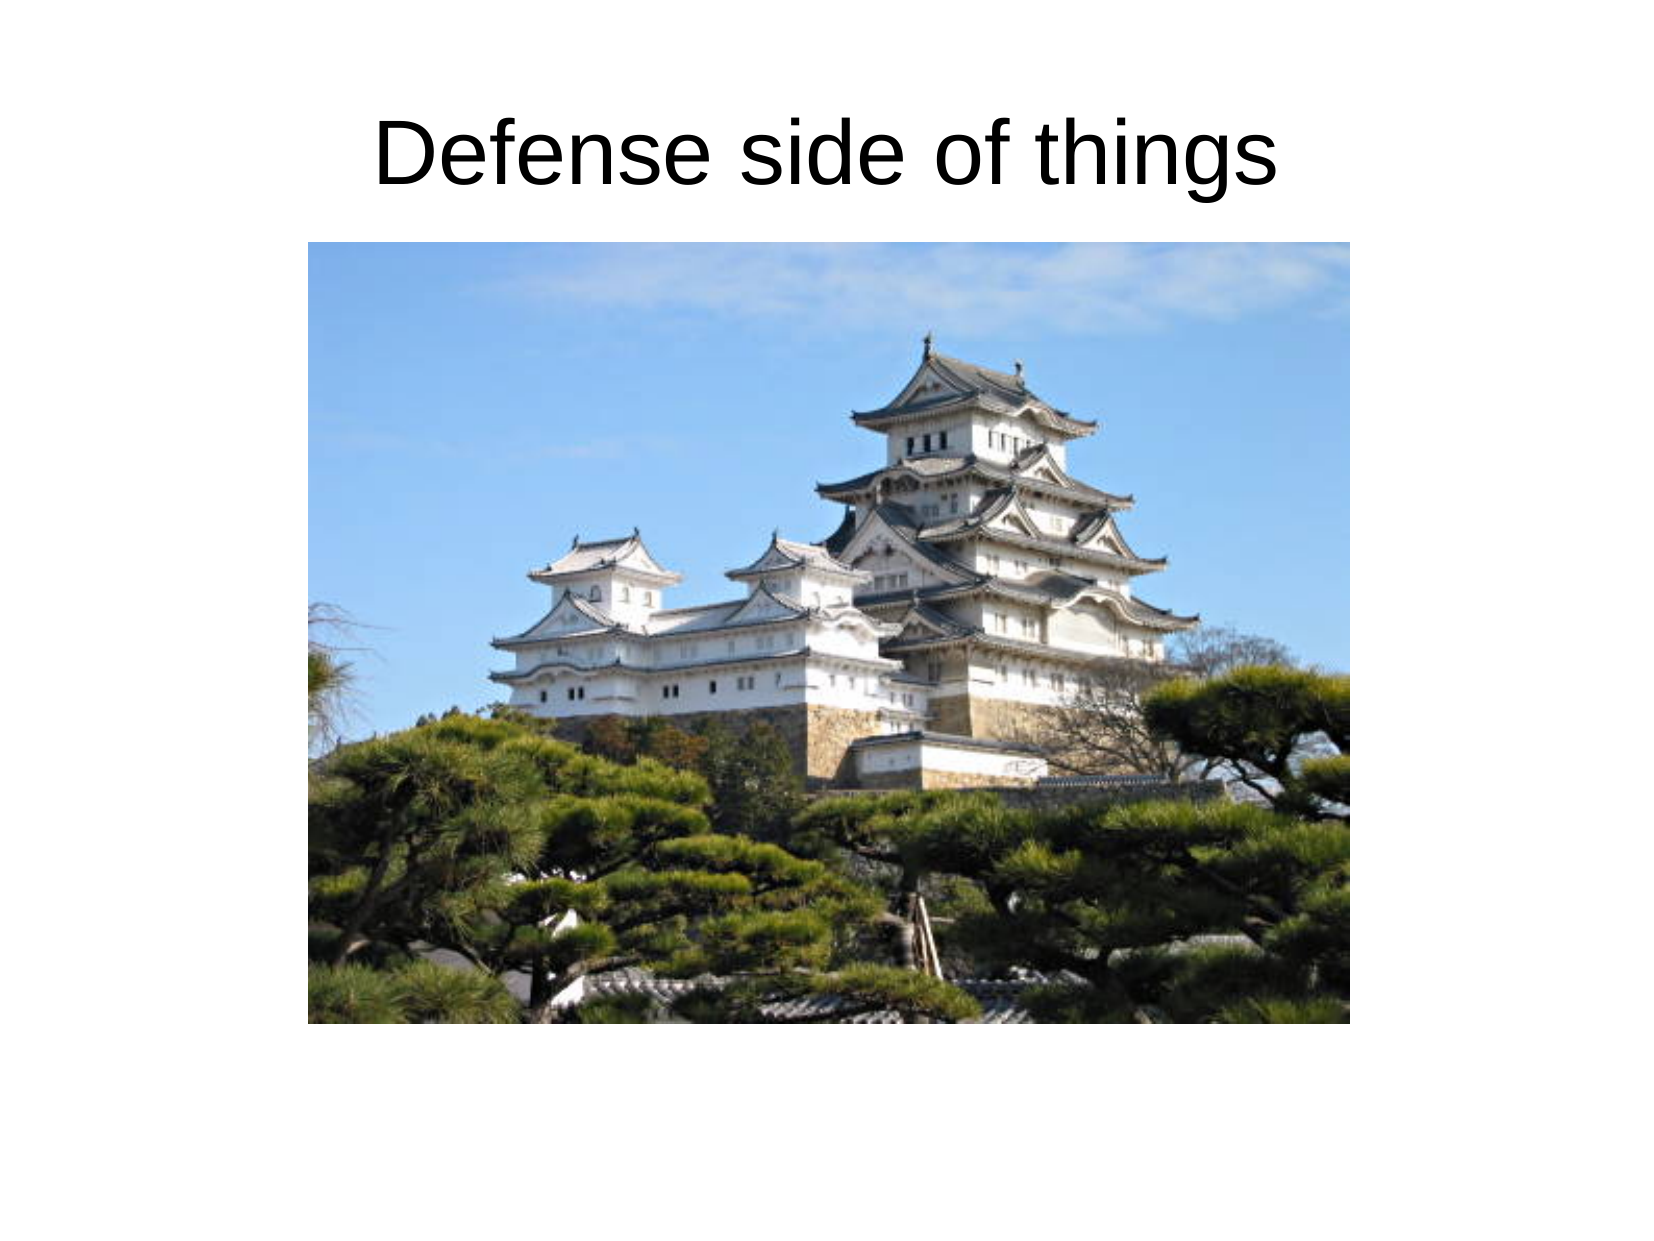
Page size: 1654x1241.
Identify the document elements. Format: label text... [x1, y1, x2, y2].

title Defense side of things [82, 49, 1571, 257]
picture [308, 242, 1350, 1024]
